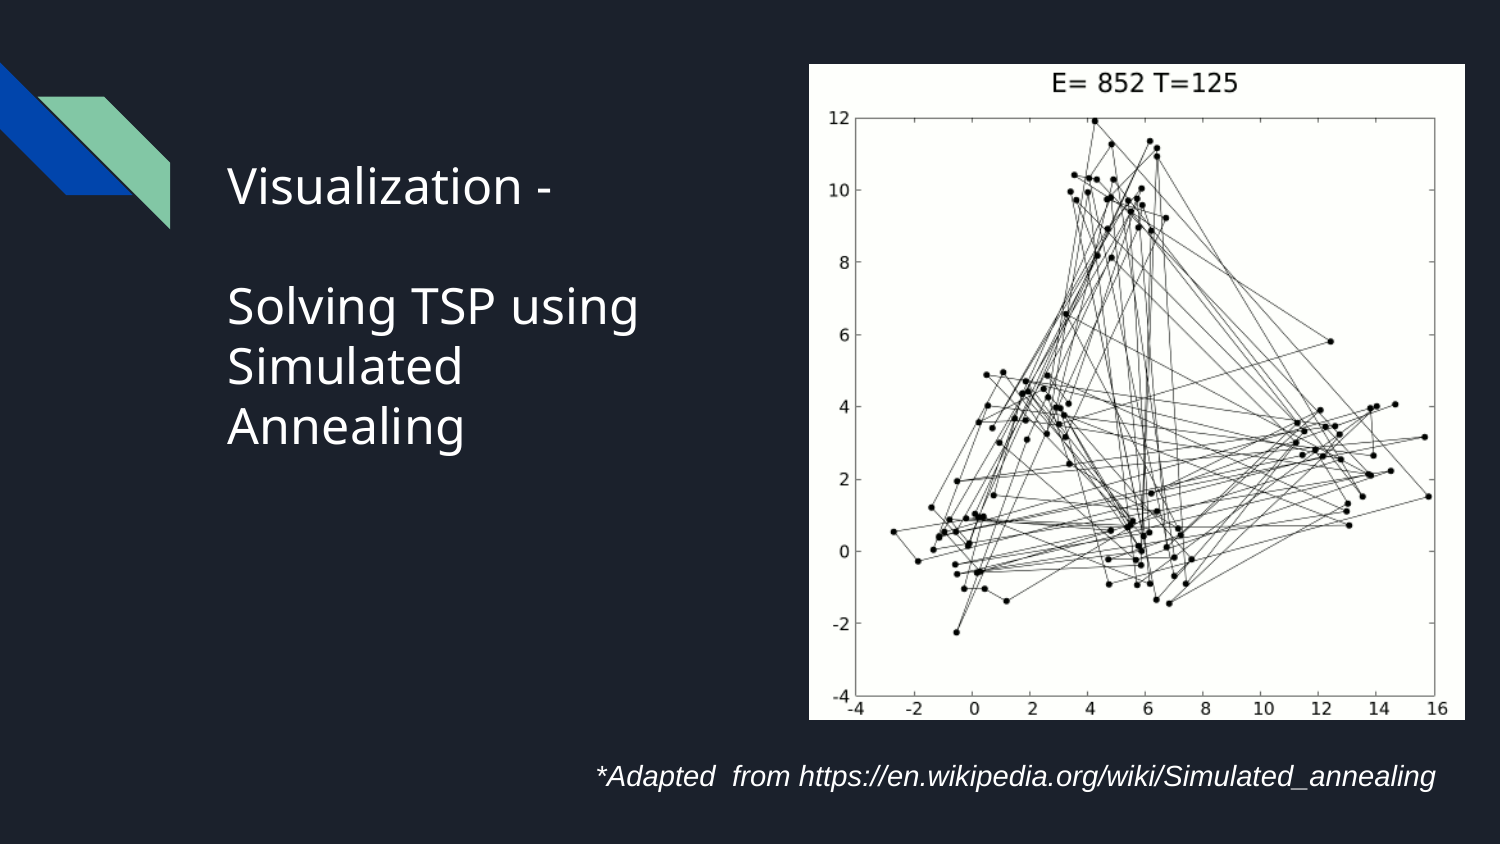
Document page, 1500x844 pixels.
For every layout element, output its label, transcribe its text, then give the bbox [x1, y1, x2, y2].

list *Adapted from https://en.wikipedia.org/wiki/Simulated_annealing [527, 742, 1453, 810]
title Visualization - Solving TSP using Simulated Annealing [212, 139, 686, 465]
picture [809, 64, 1465, 720]
